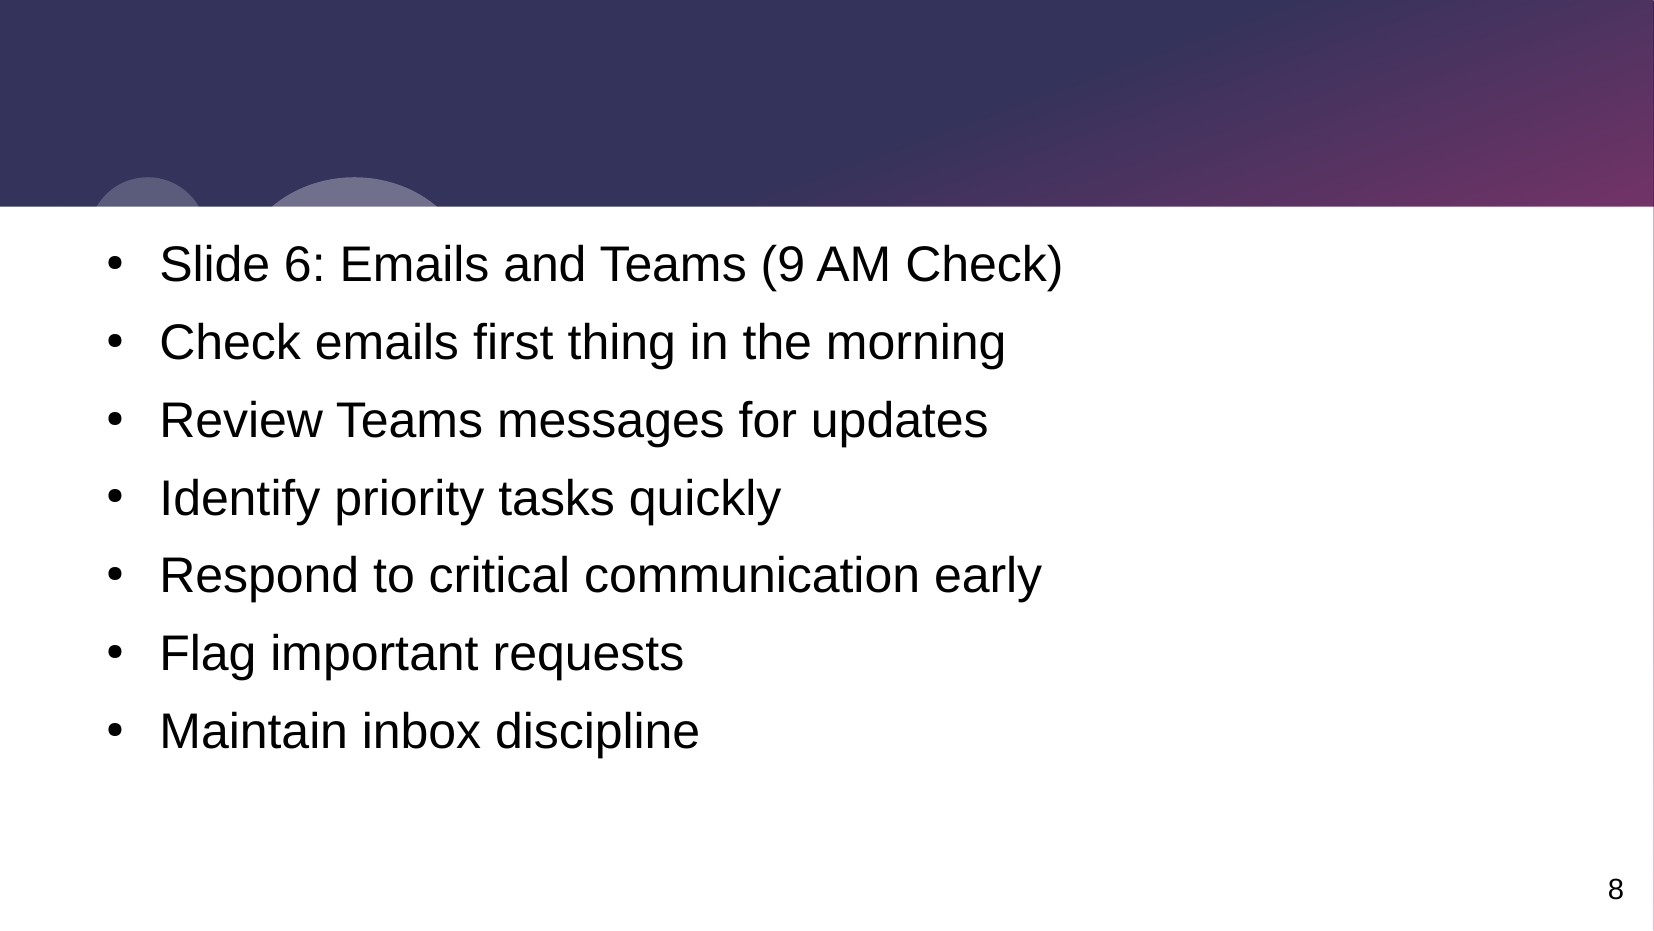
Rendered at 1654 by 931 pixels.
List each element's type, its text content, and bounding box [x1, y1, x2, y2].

list Slide 6: Emails and Teams (9 AM Check) Check emails first thing in the morning Review Teams messages for updates Identify priority tasks quickly Respond to critical communication early Flag important requests Maintain inbox discipline [88, 236, 1565, 827]
